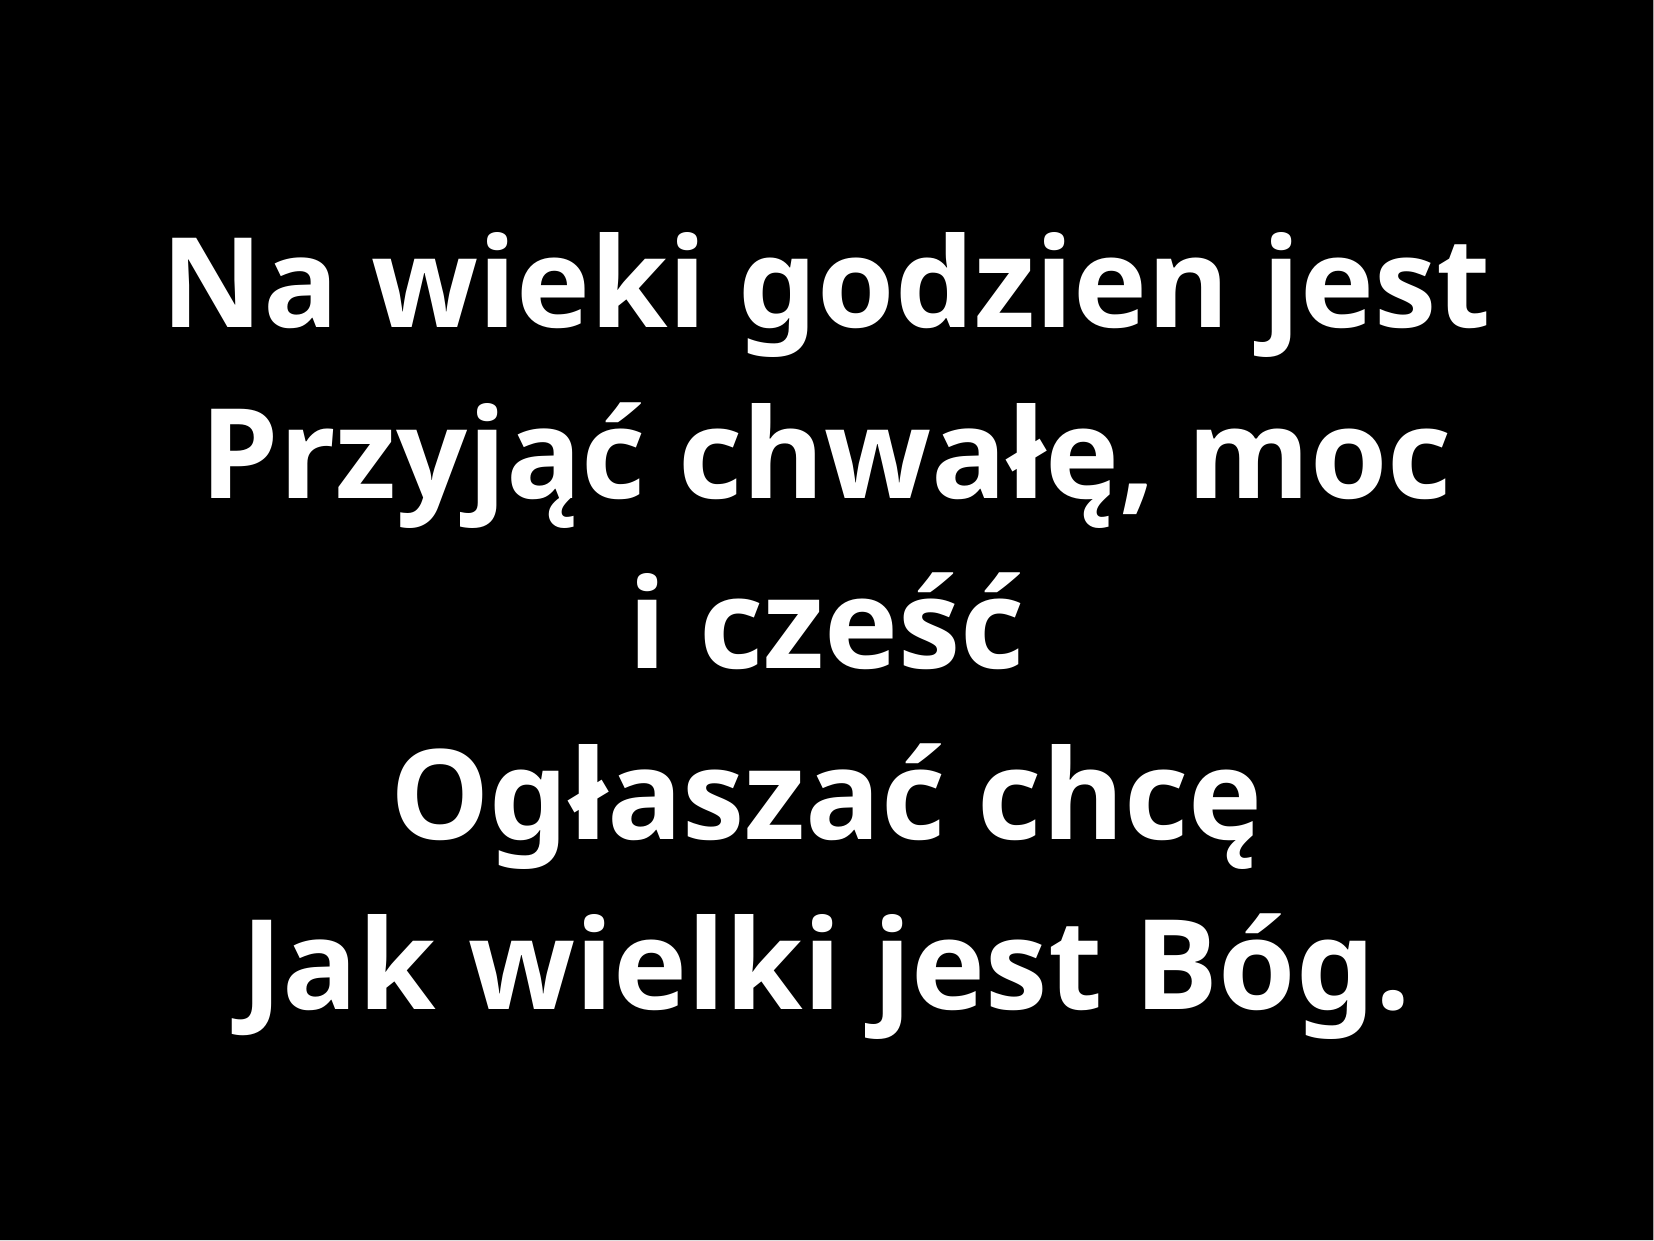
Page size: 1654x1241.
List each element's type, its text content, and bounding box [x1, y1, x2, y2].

title Na wieki godzien jest Przyjąć chwałę, moc i cześć Ogłaszać chcę Jak wielki jest Bóg. [0, 0, 1654, 1241]
